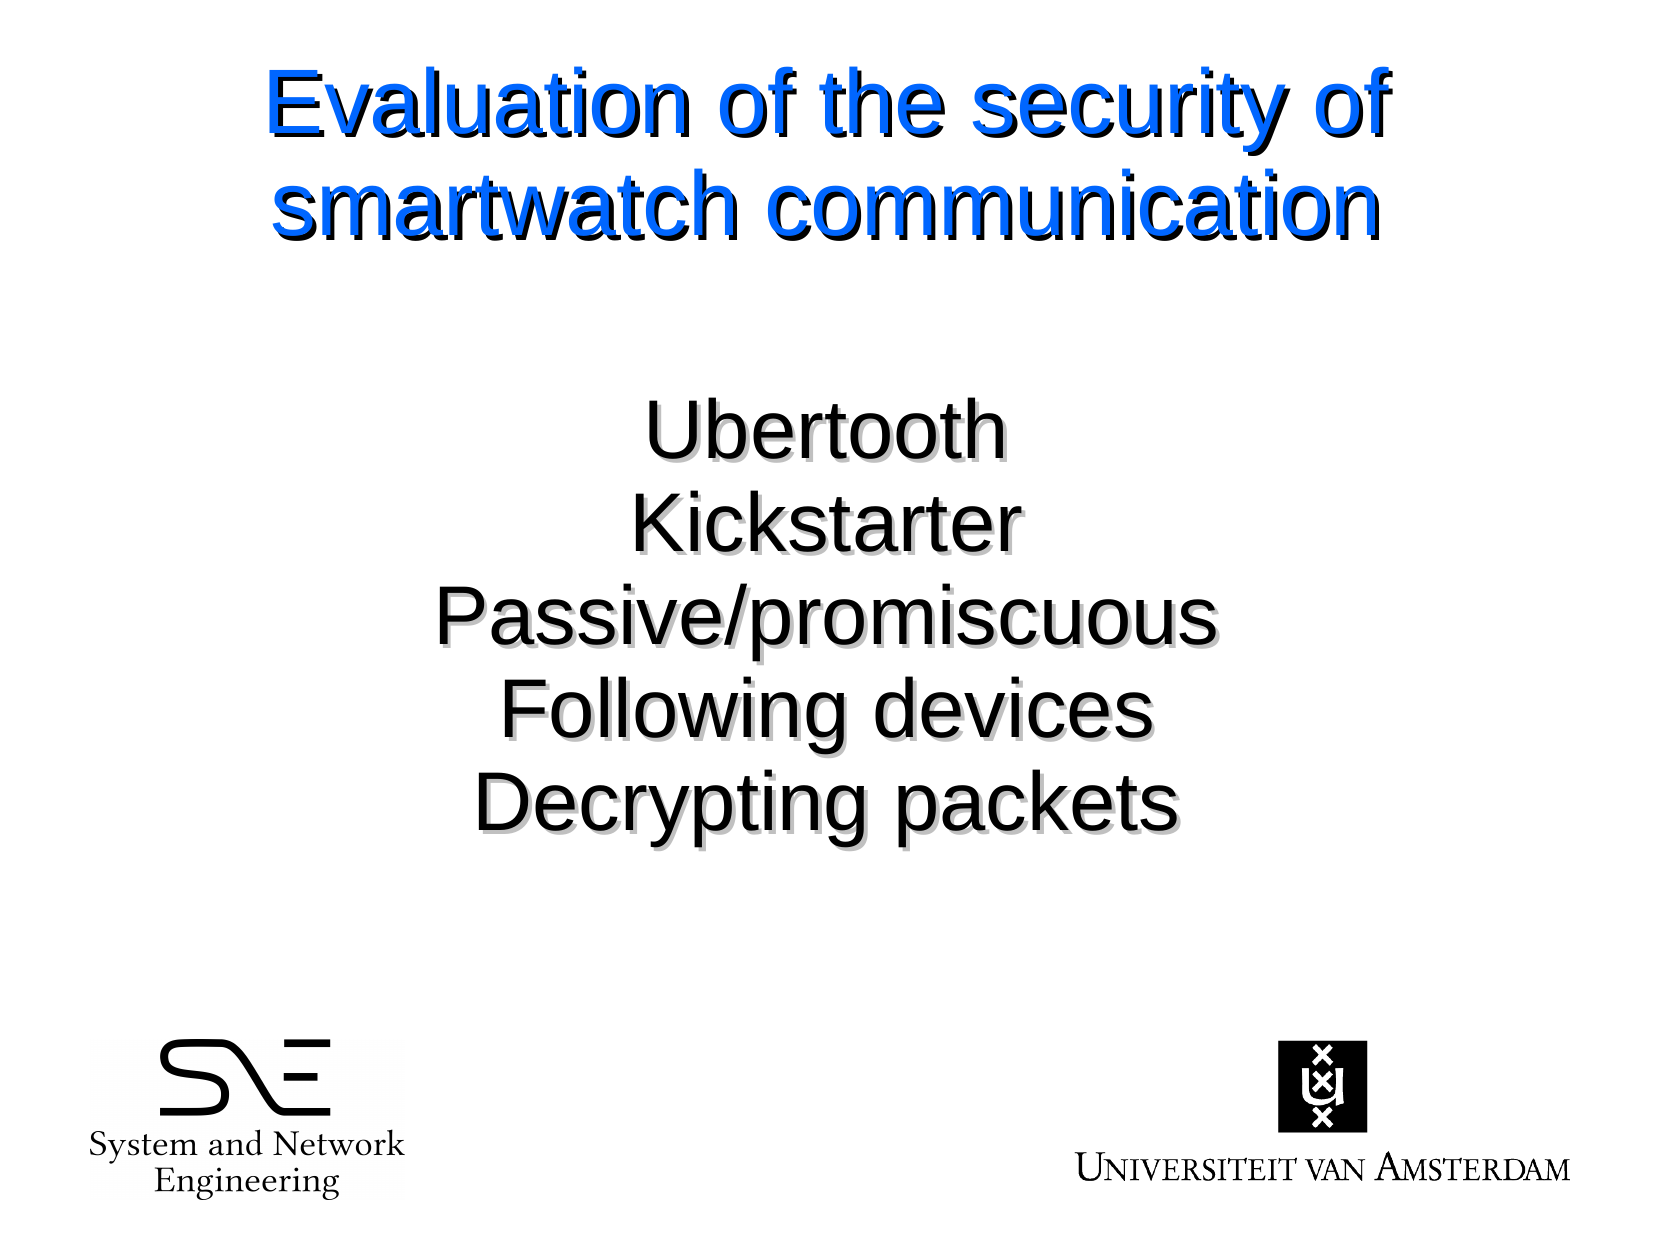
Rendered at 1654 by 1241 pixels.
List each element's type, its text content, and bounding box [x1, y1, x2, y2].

subtitle Ubertooth Kickstarter Passive/promiscuous Following devices Decrypting packets [82, 290, 1571, 1241]
picture [1068, 1034, 1576, 1187]
title Evaluation of the security of smartwatch communication [82, 49, 1571, 257]
picture [90, 1039, 405, 1201]
